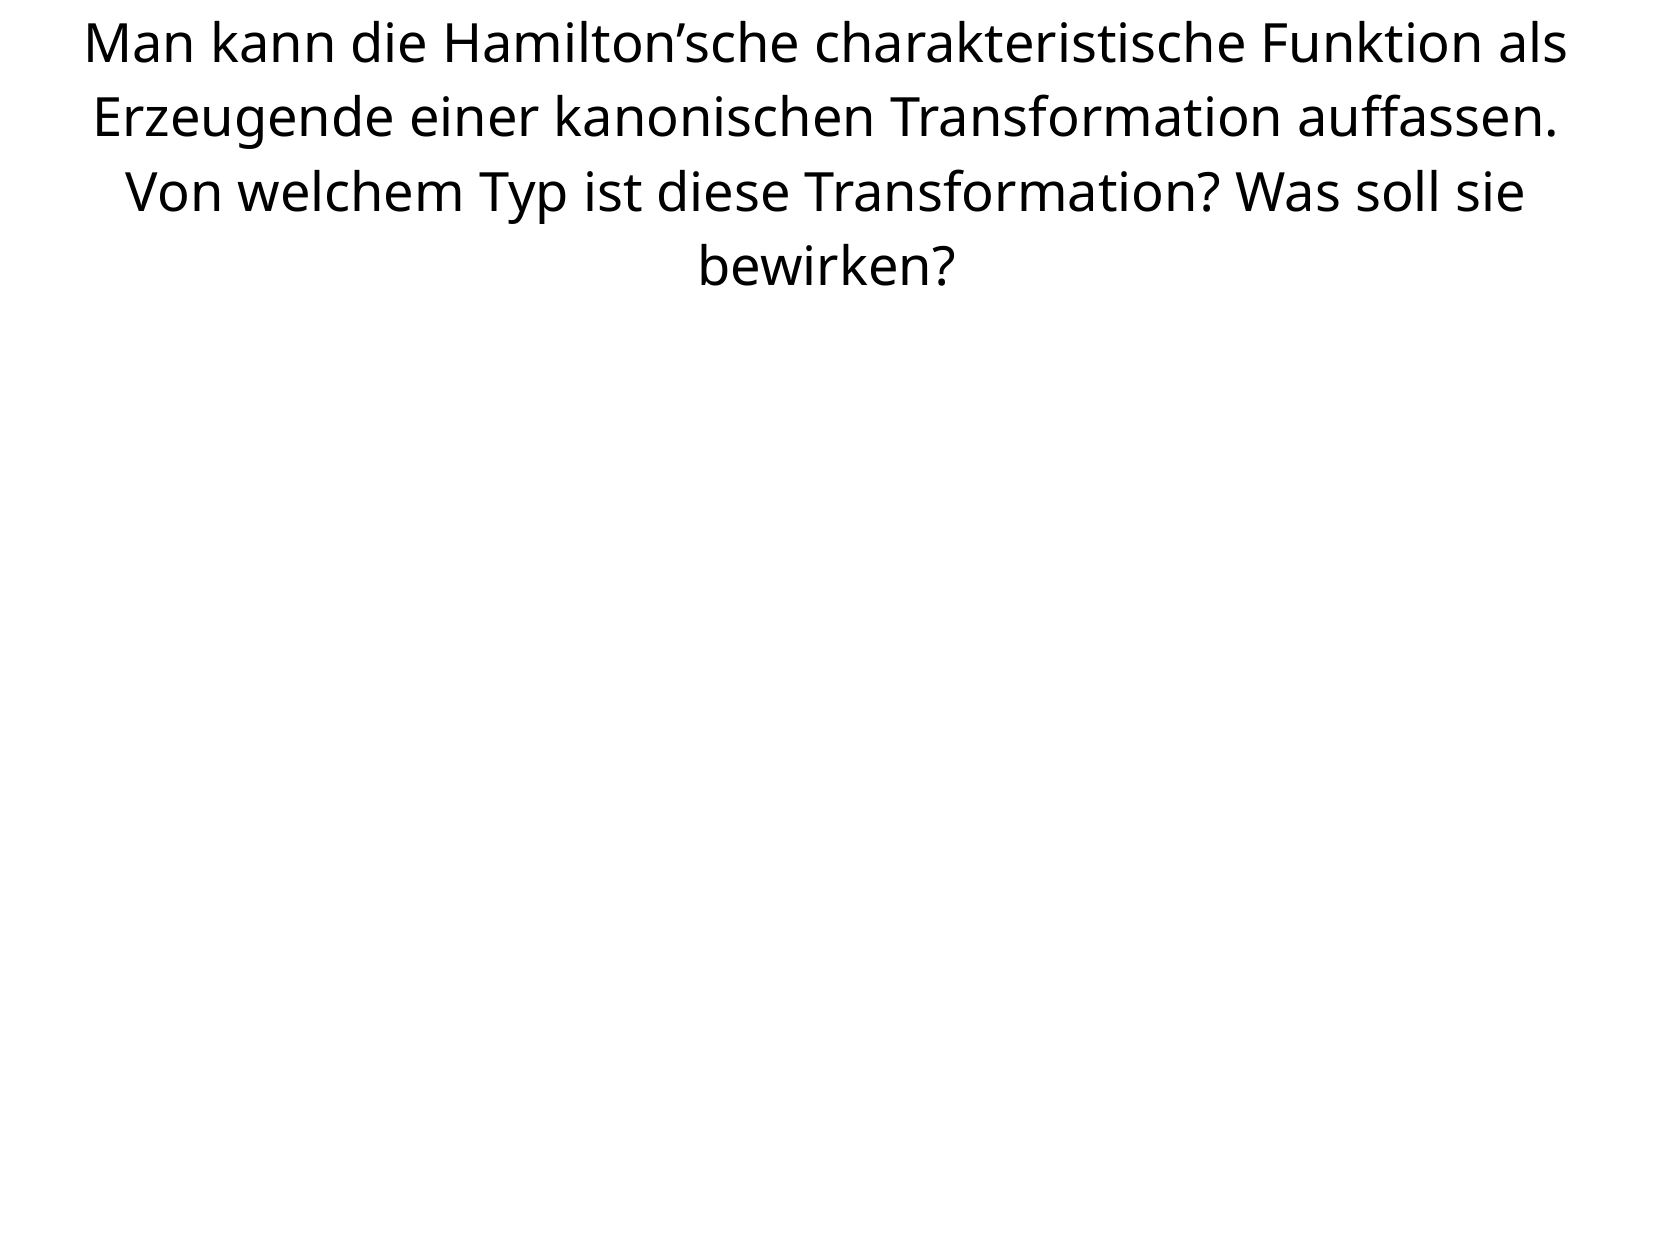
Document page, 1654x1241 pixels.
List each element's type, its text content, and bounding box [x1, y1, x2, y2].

title Man kann die Hamilton’sche charakteristische Funktion als Erzeugende einer kanonischen Transformation auffassen. Von welchem Typ ist diese Transformation? Was soll sie bewirken? [82, 23, 1571, 283]
